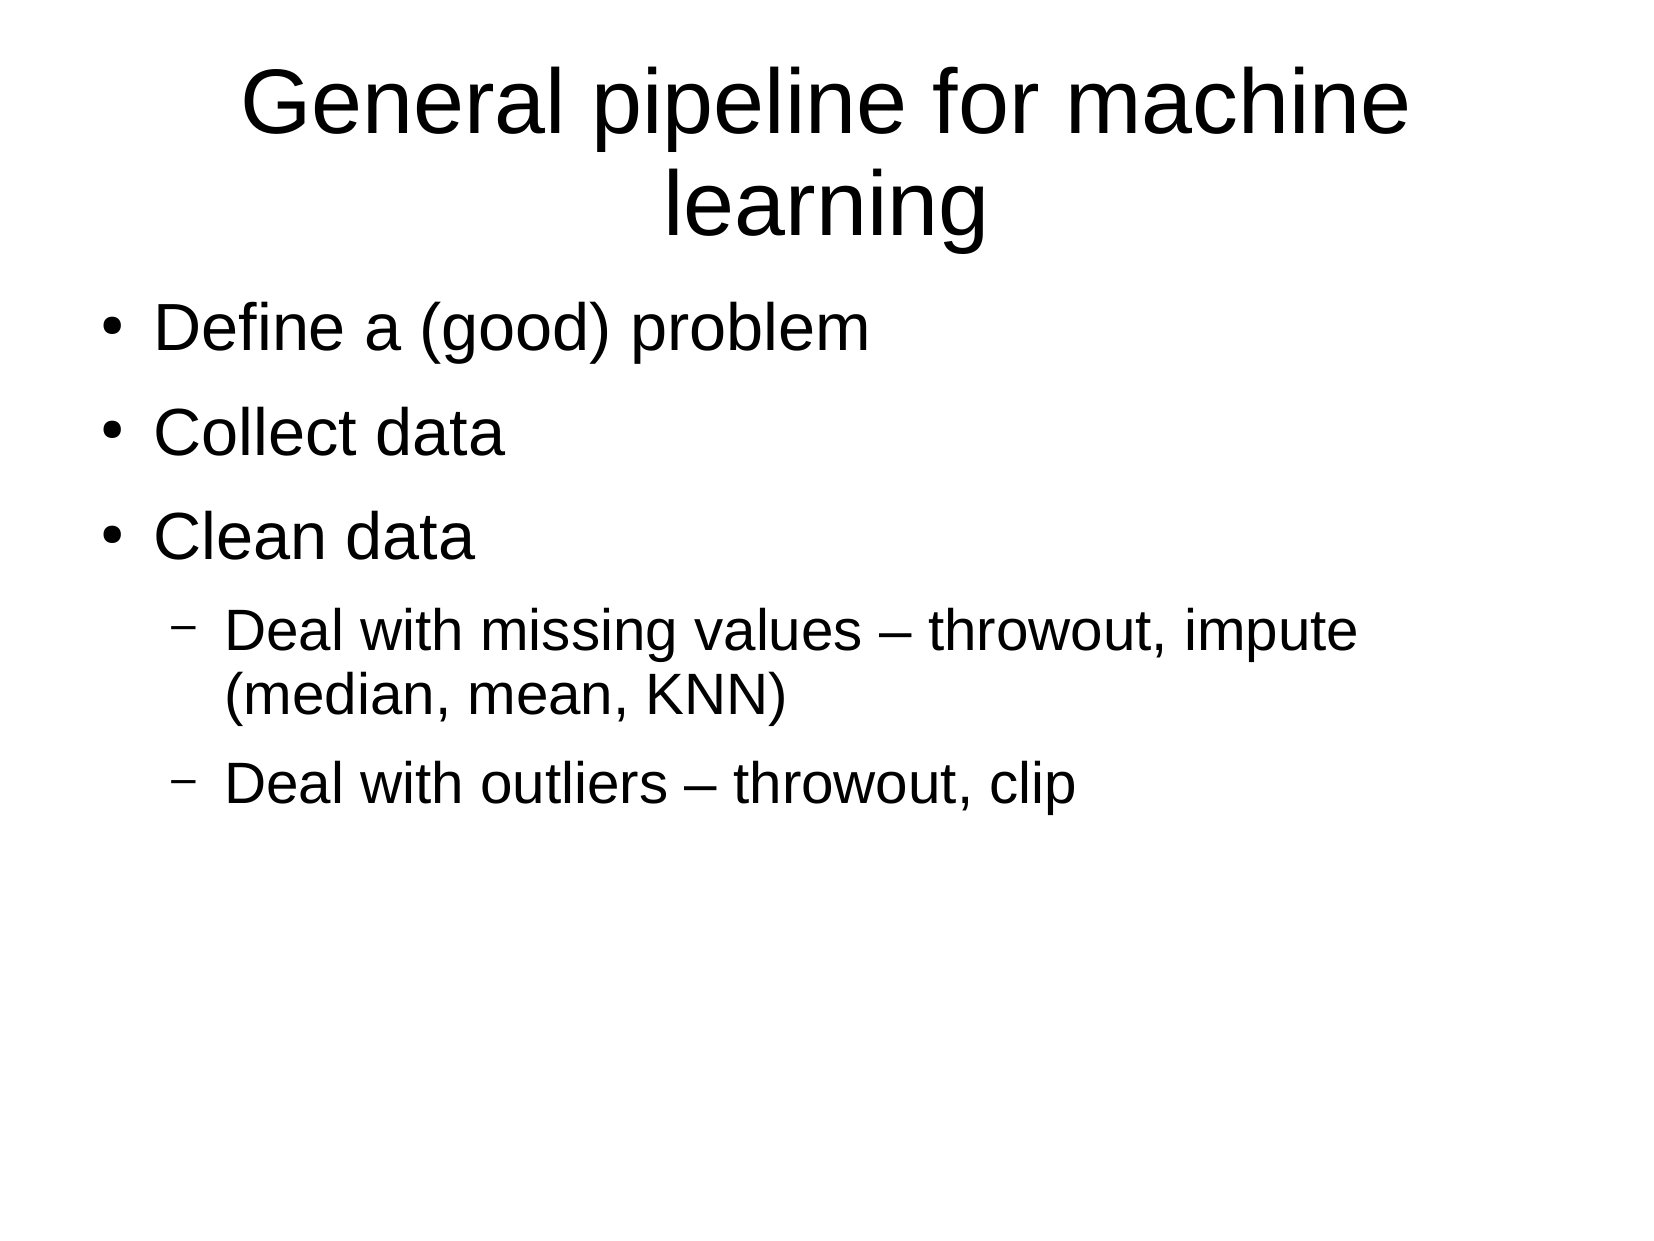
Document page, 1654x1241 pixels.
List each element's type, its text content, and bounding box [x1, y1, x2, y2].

list Define a (good) problem Collect data Clean data Deal with missing values – throwout, impute (median, mean, KNN) Deal with outliers – throwout, clip [82, 290, 1571, 1111]
title General pipeline for machine learning [82, 49, 1571, 257]
